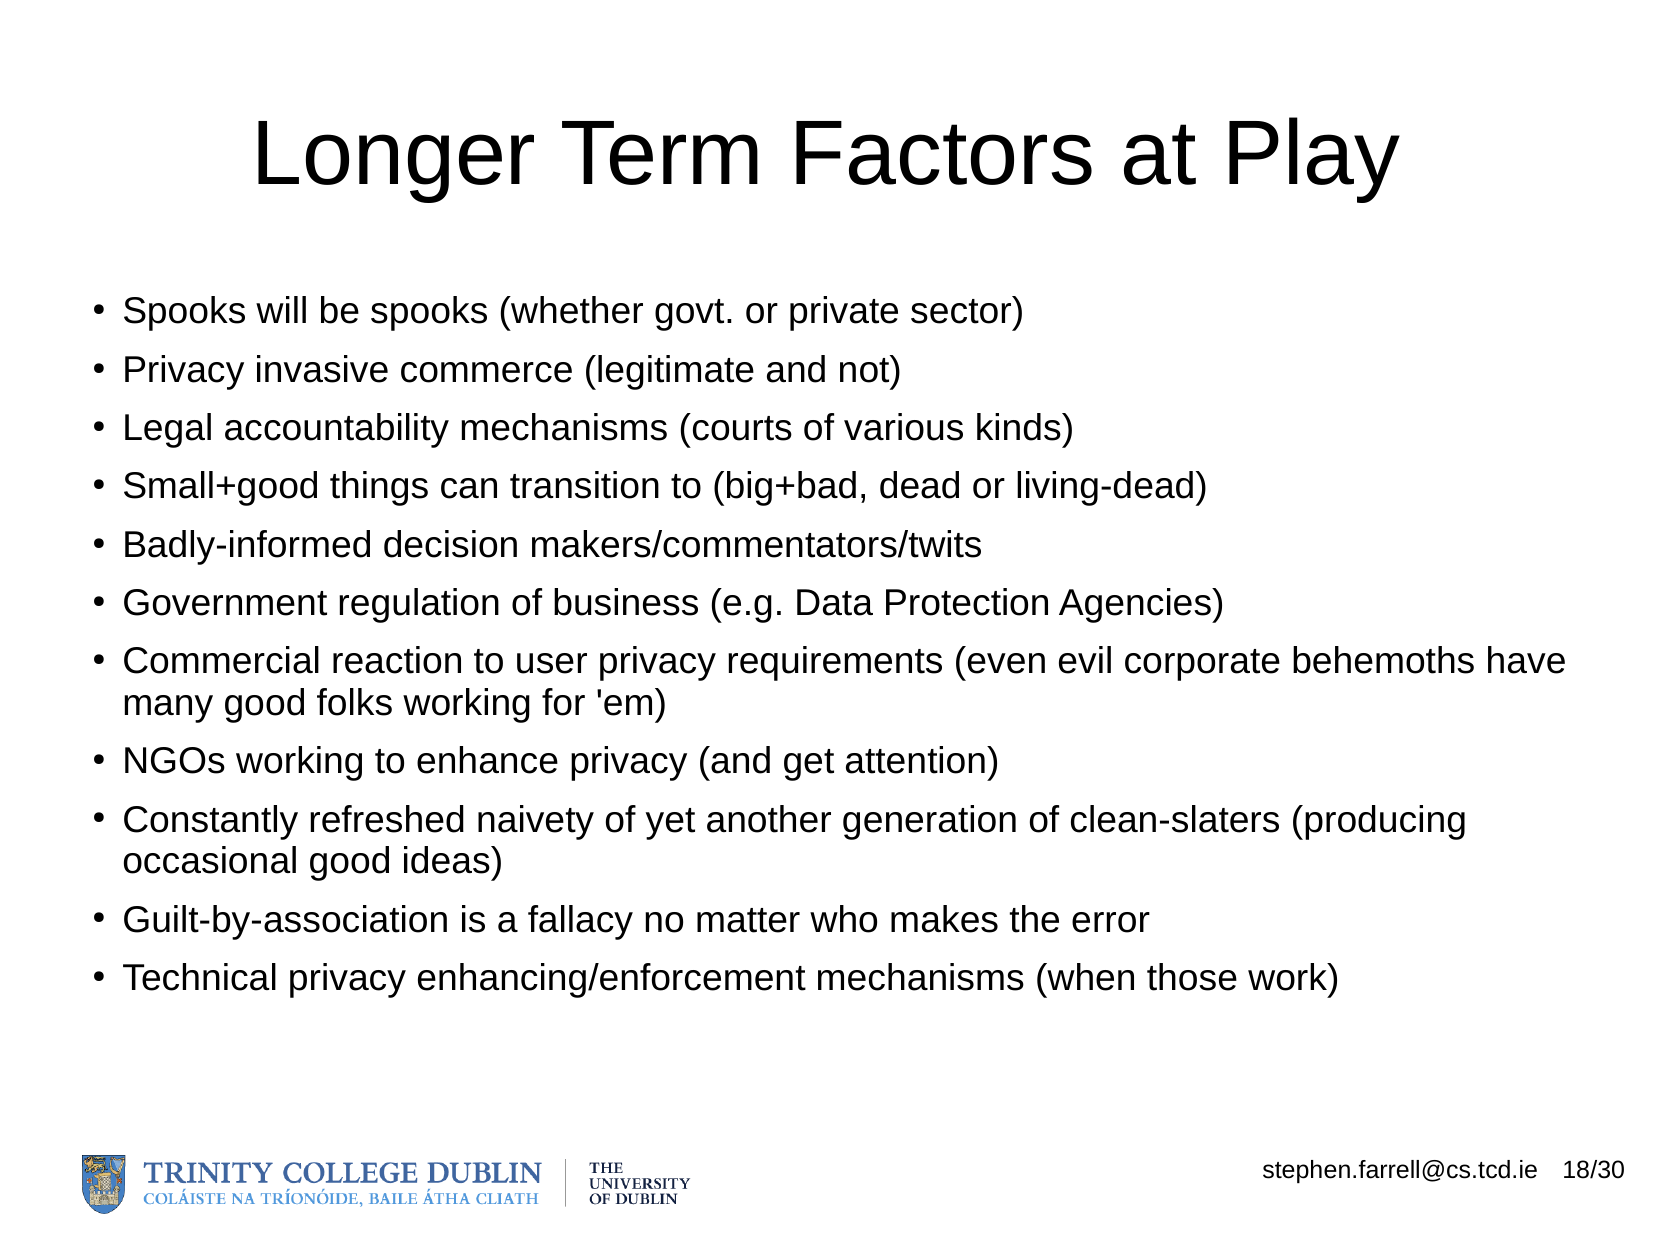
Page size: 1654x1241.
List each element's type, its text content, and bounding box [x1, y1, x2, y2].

picture [82, 1155, 694, 1214]
title Longer Term Factors at Play [82, 49, 1571, 257]
list Spooks will be spooks (whether govt. or private sector) Privacy invasive commerce (legitimate and not) Legal accountability mechanisms (courts of various kinds) Small+good things can transition to (big+bad, dead or living-dead) Badly-informed decision makers/commentators/twits Government regulation of business (e.g. Data Protection Agencies) Commercial reaction to user privacy requirements (even evil corporate behemoths have many good folks working for 'em) NGOs working to enhance privacy (and get attention) Constantly refreshed naivety of yet another generation of clean-slaters (producing occasional good ideas) Guilt-by-association is a fallacy no matter who makes the error Technical privacy enhancing/enforcement mechanisms (when those work) [82, 290, 1571, 1010]
